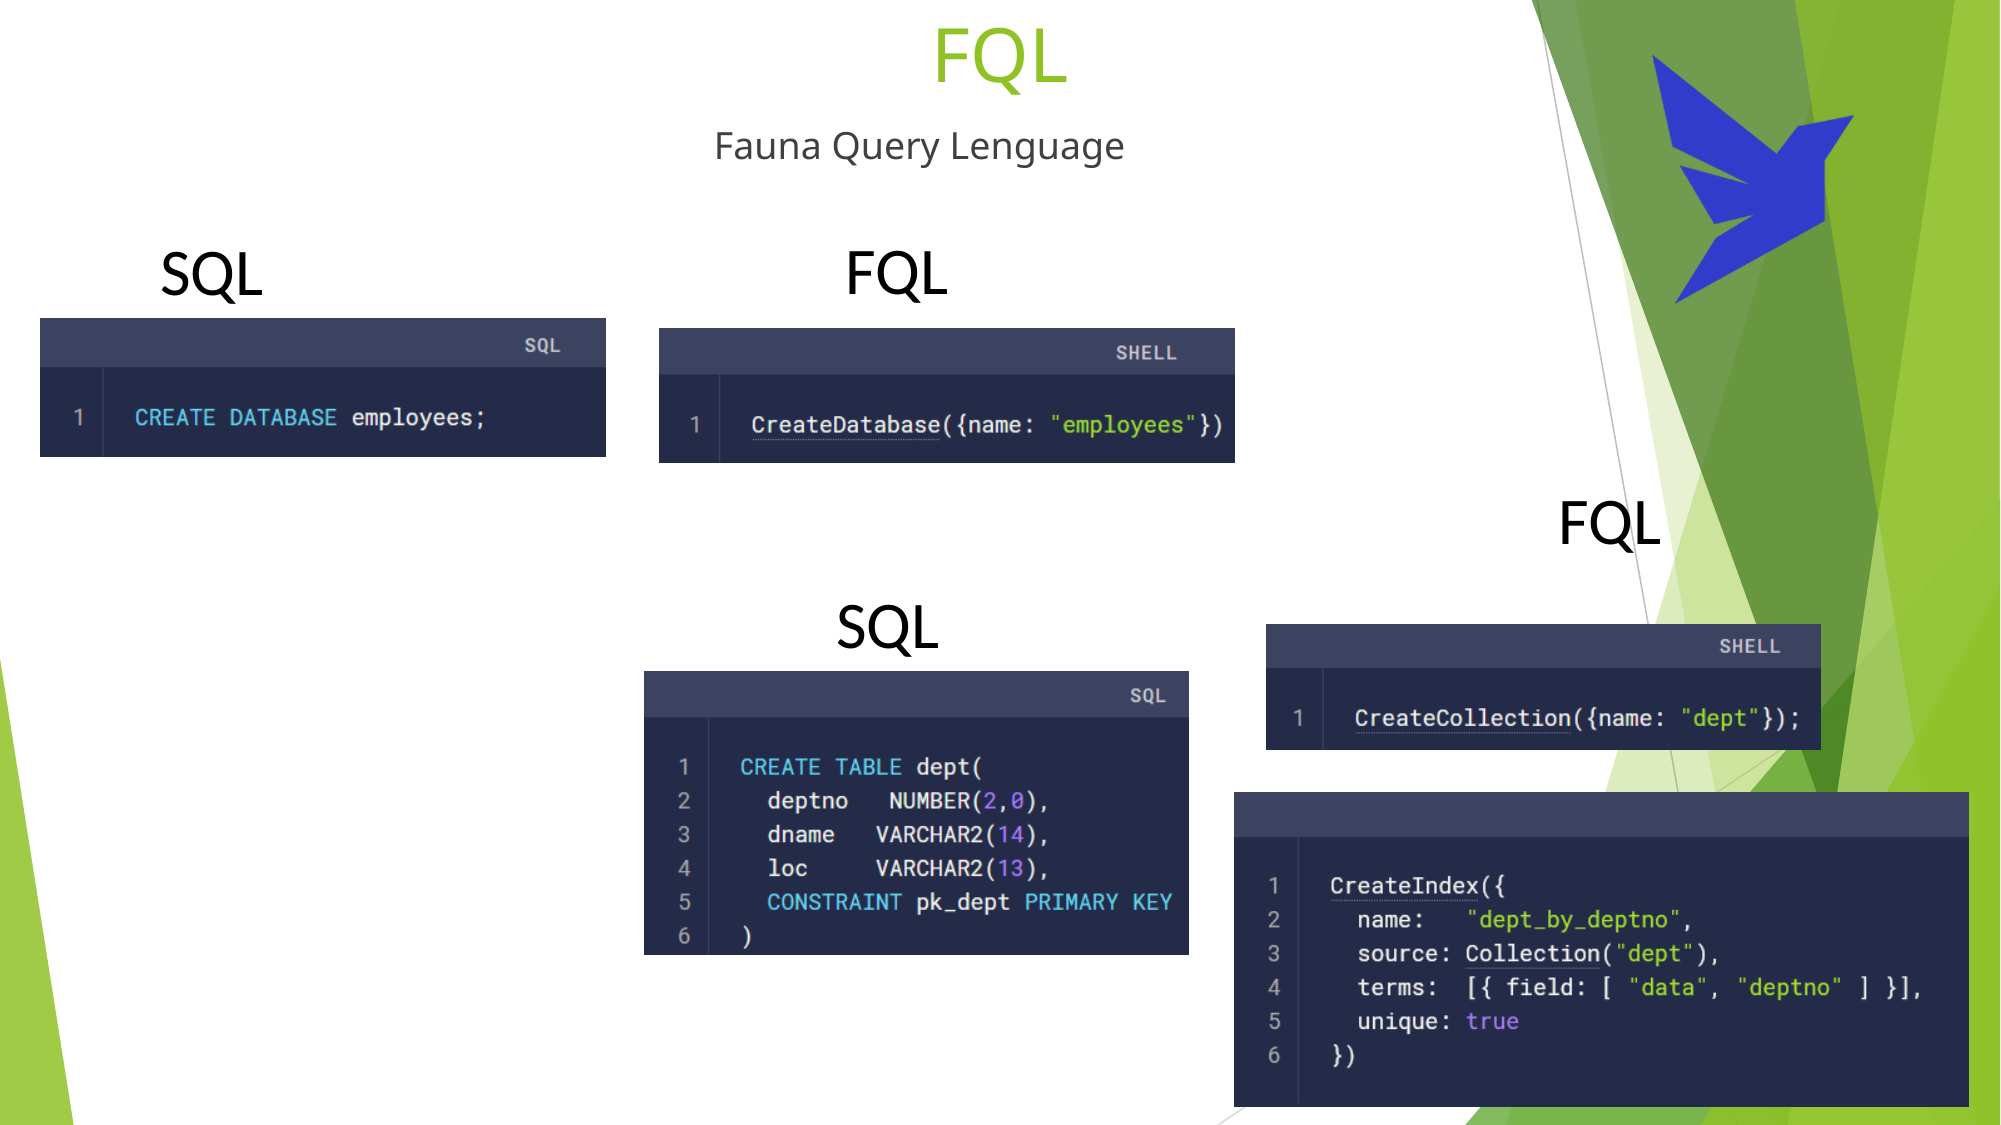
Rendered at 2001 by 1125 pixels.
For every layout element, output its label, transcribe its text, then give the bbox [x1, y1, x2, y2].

text_box SQL [145, 220, 504, 317]
picture [1266, 624, 1821, 750]
picture [659, 328, 1235, 463]
text_box FQL [830, 220, 1189, 317]
text_box SQL [821, 574, 1179, 671]
picture [1234, 792, 1969, 1107]
text_box FQL [1543, 470, 1902, 566]
title FQL [137, 0, 1863, 138]
picture [40, 318, 606, 457]
picture [644, 671, 1189, 955]
picture [1652, 54, 1902, 304]
list Fauna Query Lenguage [699, 114, 1301, 200]
